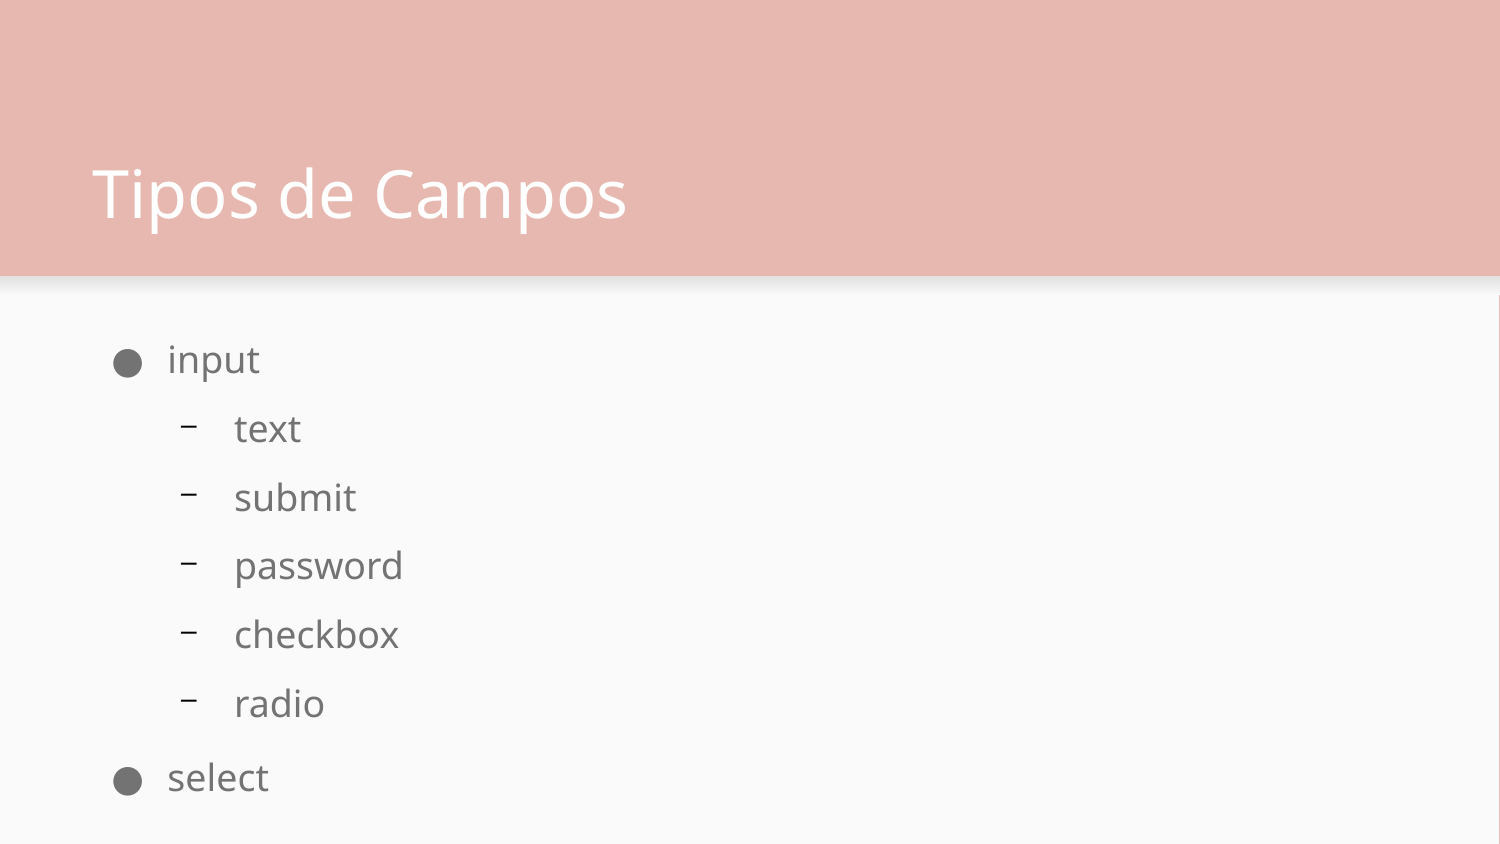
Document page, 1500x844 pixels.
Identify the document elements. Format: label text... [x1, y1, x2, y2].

title Tipos de Campos [77, 121, 1427, 248]
list input text submit password checkbox radio select [77, 314, 1427, 760]
